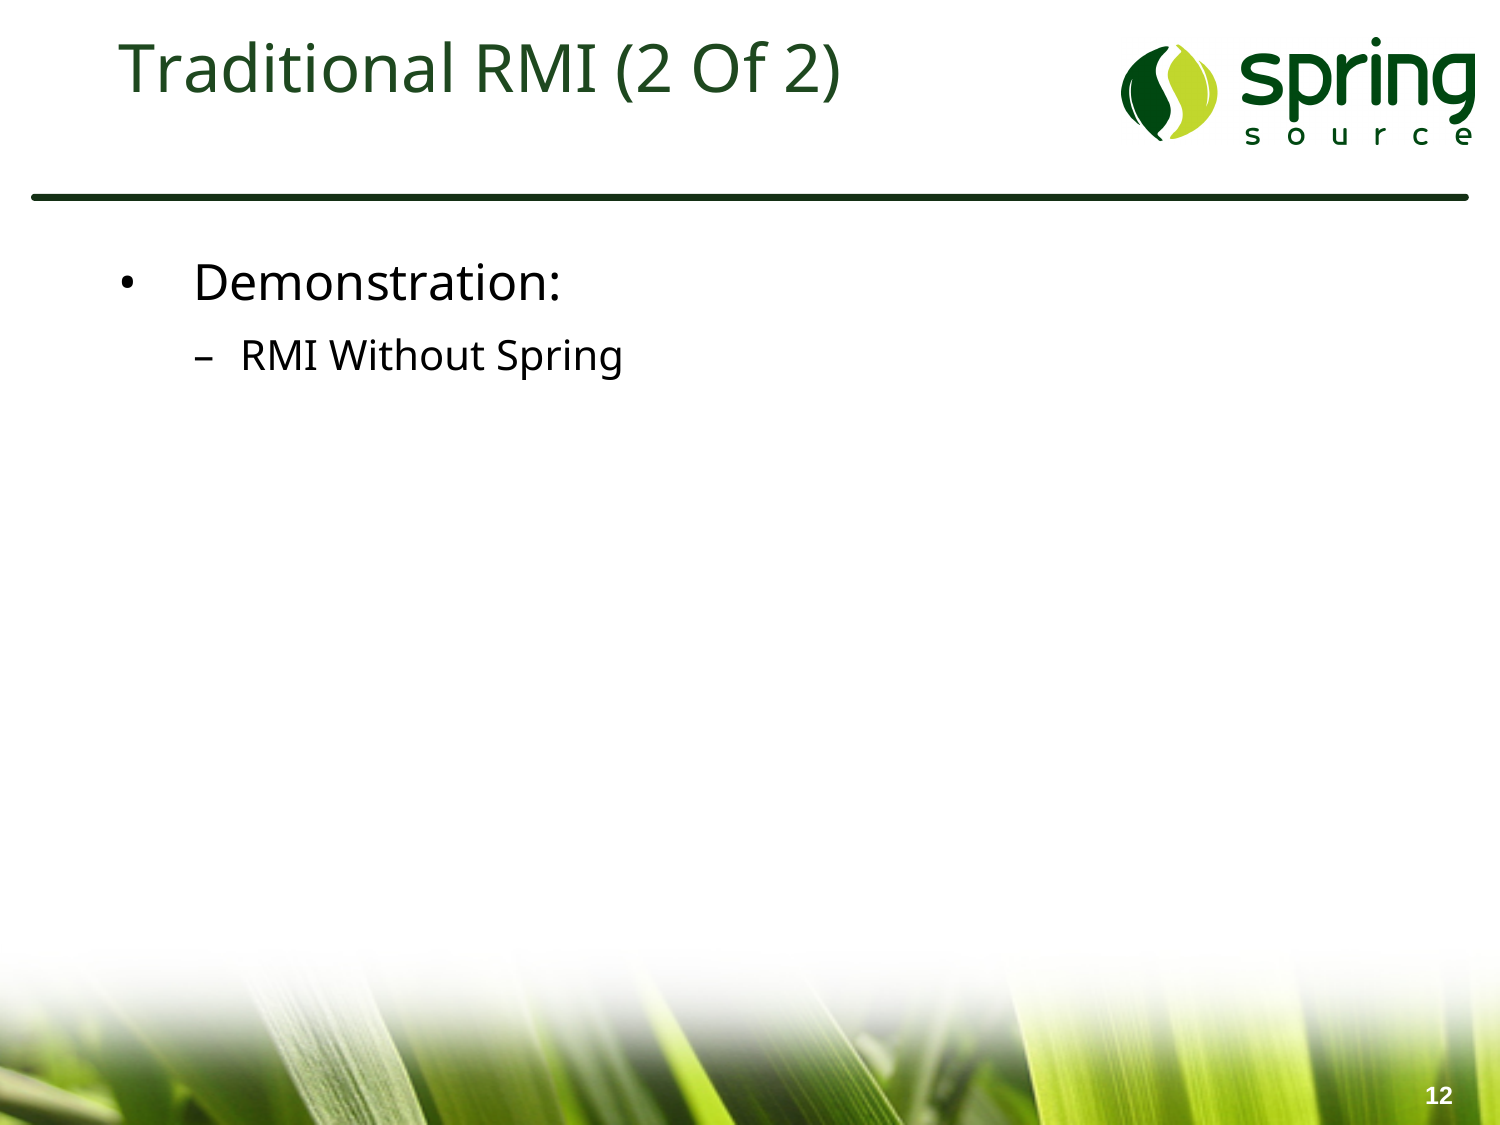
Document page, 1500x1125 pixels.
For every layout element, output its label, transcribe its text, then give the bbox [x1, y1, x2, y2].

picture [1136, 37, 1475, 145]
list Demonstration: RMI Without Spring [103, 239, 1394, 1064]
title Traditional RMI (2 Of 2) [103, 13, 1136, 176]
picture [0, 944, 1500, 1125]
